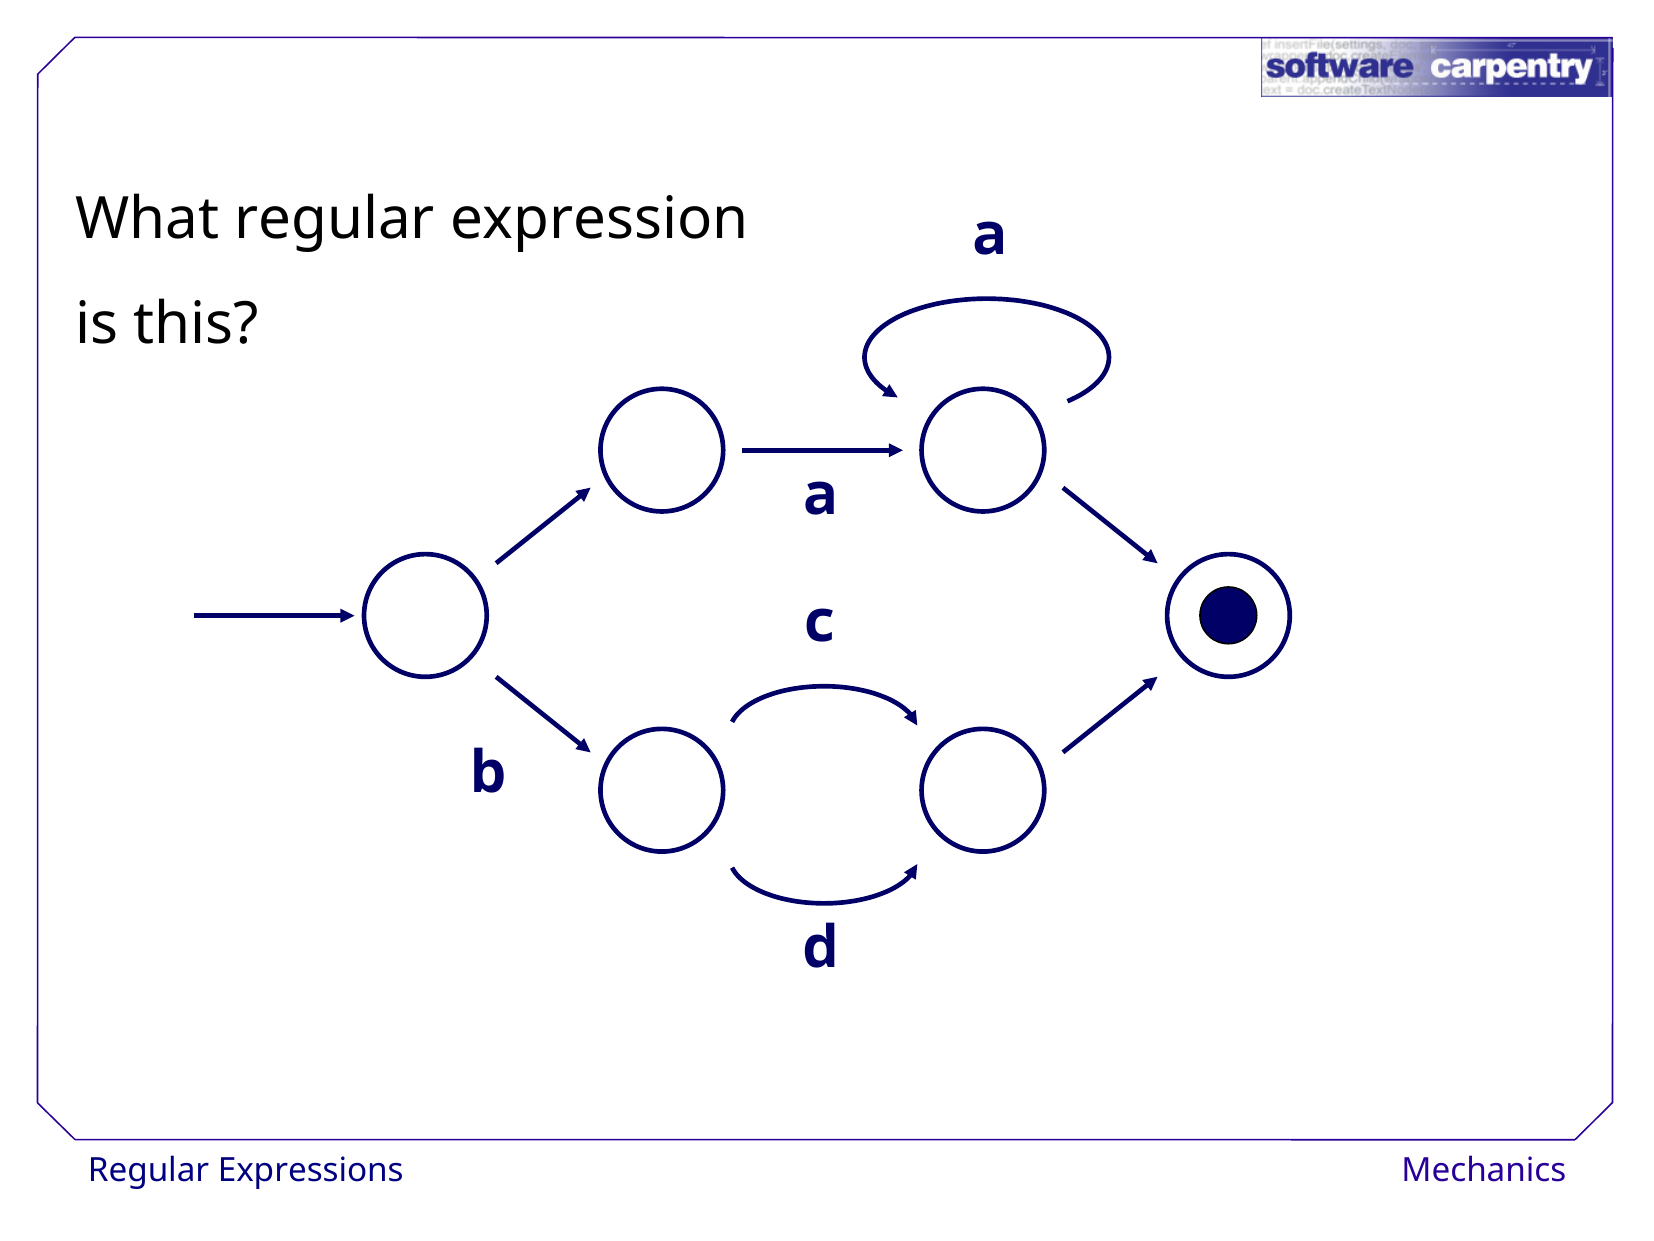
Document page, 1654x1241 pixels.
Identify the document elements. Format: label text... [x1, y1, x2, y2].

text_box d [787, 908, 853, 989]
text_box [1199, 586, 1257, 644]
text_box b [456, 733, 522, 814]
text_box a [787, 454, 853, 536]
picture [1261, 39, 1613, 97]
text_box a [957, 194, 1022, 276]
text_box c [787, 582, 853, 663]
text_box What regular expression is this? [60, 137, 914, 364]
